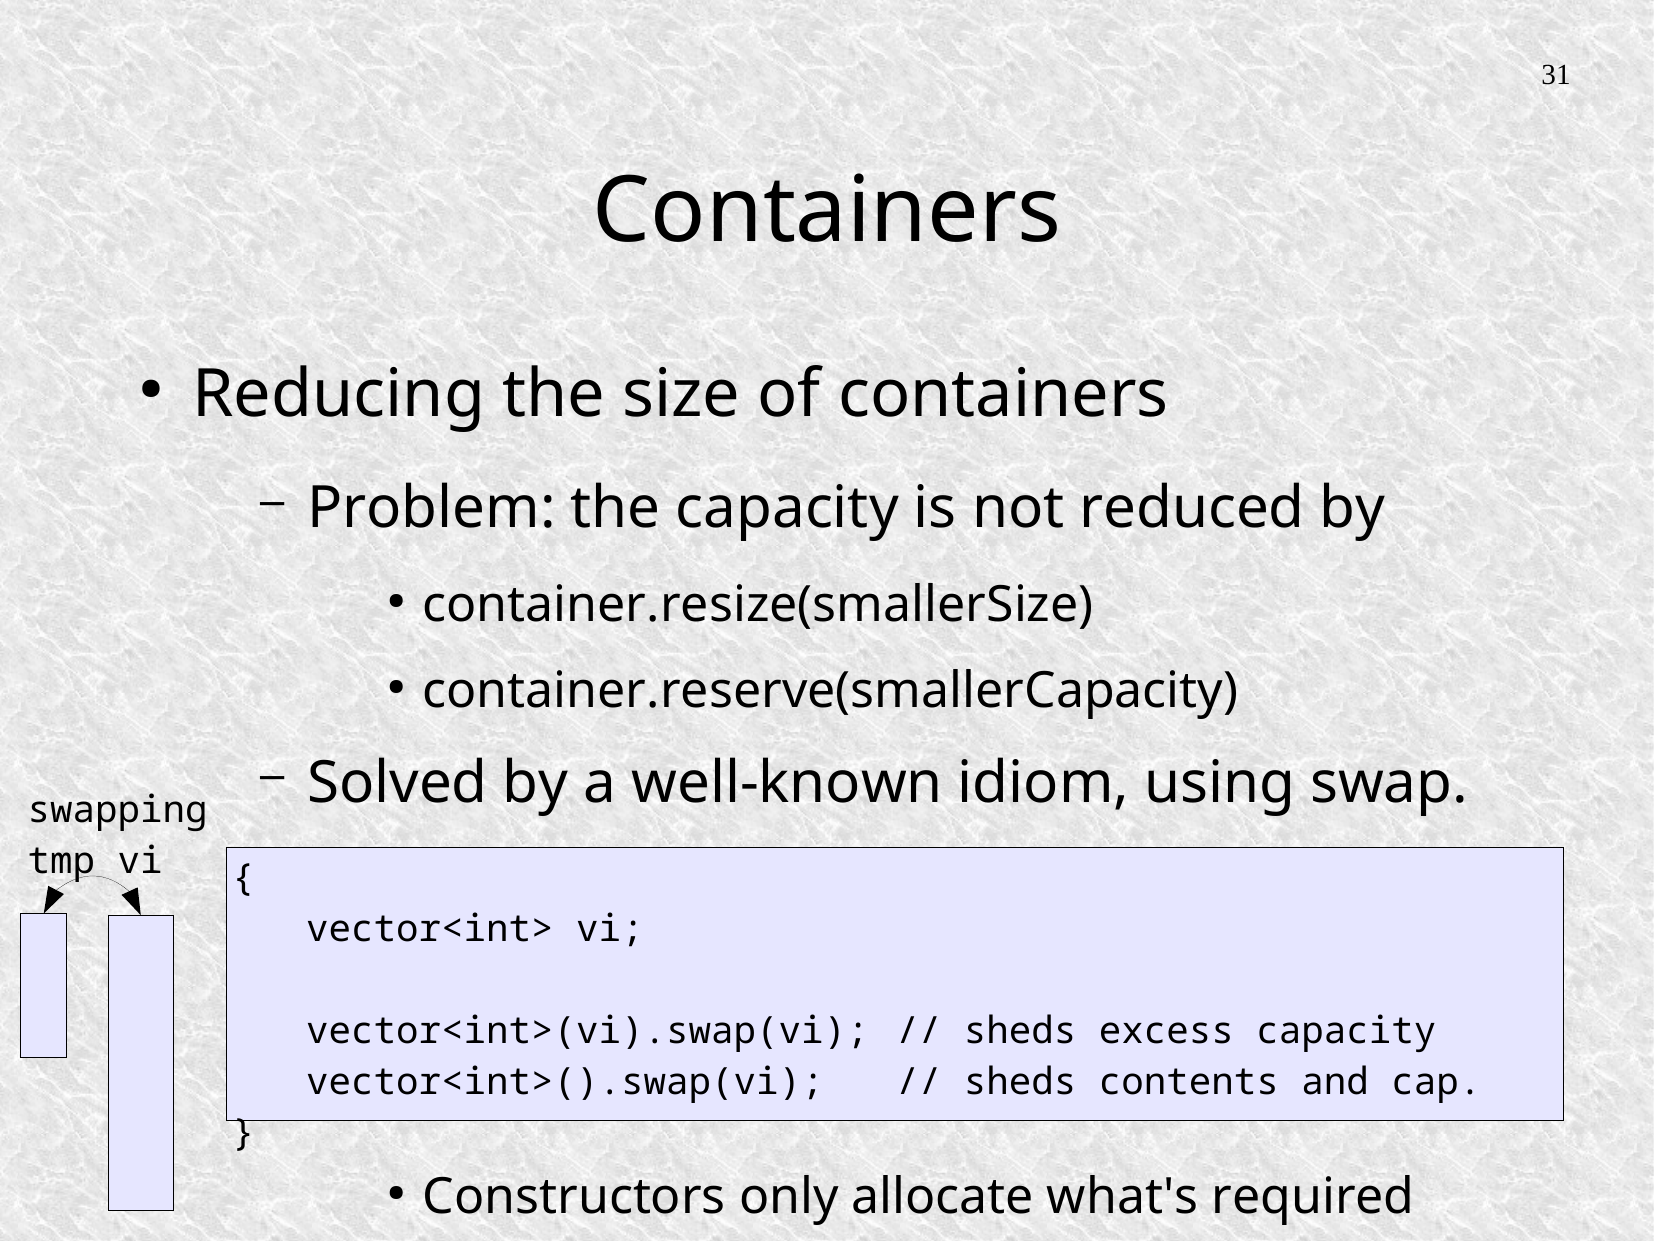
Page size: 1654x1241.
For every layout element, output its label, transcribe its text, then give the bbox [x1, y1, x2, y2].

picture [0, 0, 1654, 1241]
list Reducing the size of containers Problem: the capacity is not reduced by container.resize(smallerSize) container.reserve(smallerCapacity) Solved by a well-known idiom, using swap. Constructors only allocate what's required [121, 344, 1534, 1188]
text_box { vector<int> vi; vector<int>(vi).swap(vi); // sheds excess capacity vector<int>().swap(vi); // sheds contents and cap. } [232, 850, 1587, 1112]
text_box [226, 847, 1564, 1121]
text_box [20, 913, 67, 1058]
text_box [108, 915, 174, 1211]
title Containers [121, 102, 1534, 311]
text_box swapping tmp vi [27, 782, 208, 871]
